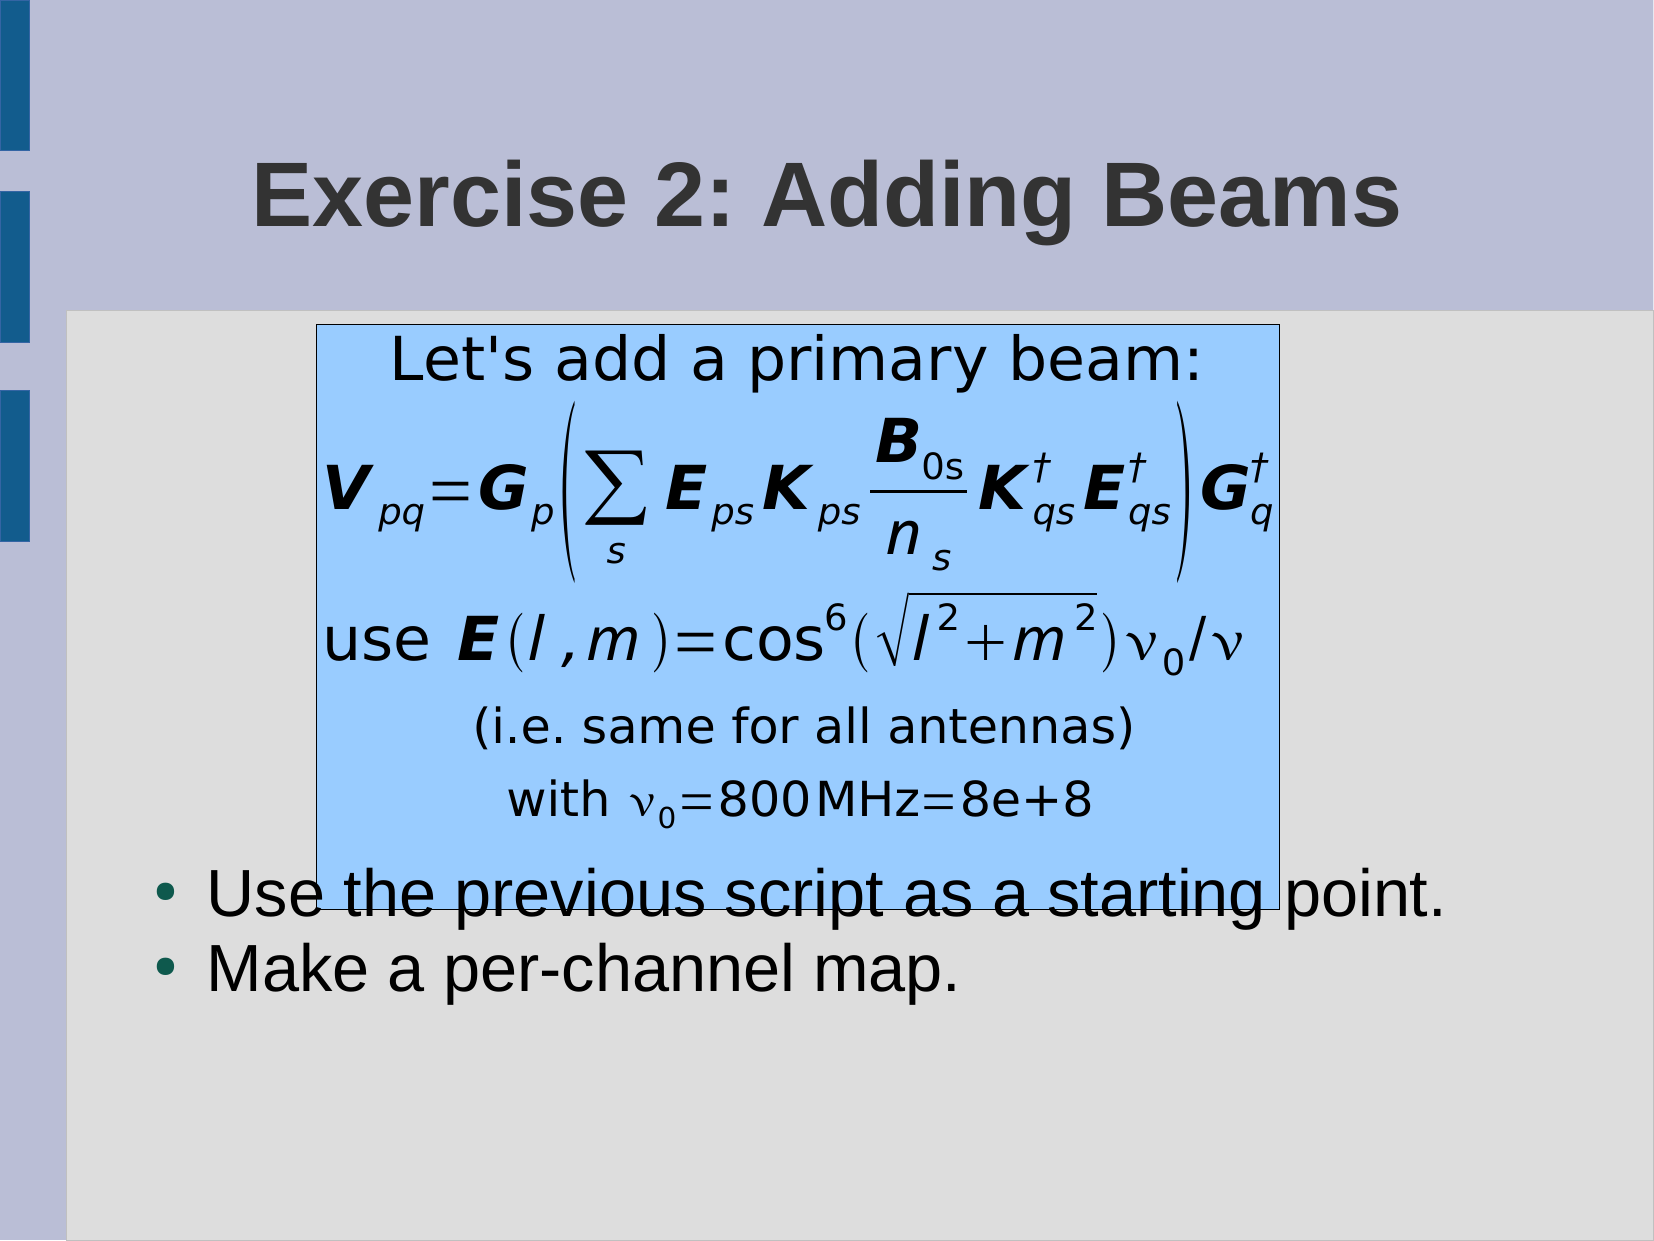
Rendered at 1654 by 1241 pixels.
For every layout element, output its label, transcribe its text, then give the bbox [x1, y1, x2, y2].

list Use the previous script as a starting point. Make a per-channel map. [118, 856, 1531, 1152]
chart [316, 324, 1280, 856]
title Exercise 2: Adding Beams [121, 91, 1534, 299]
